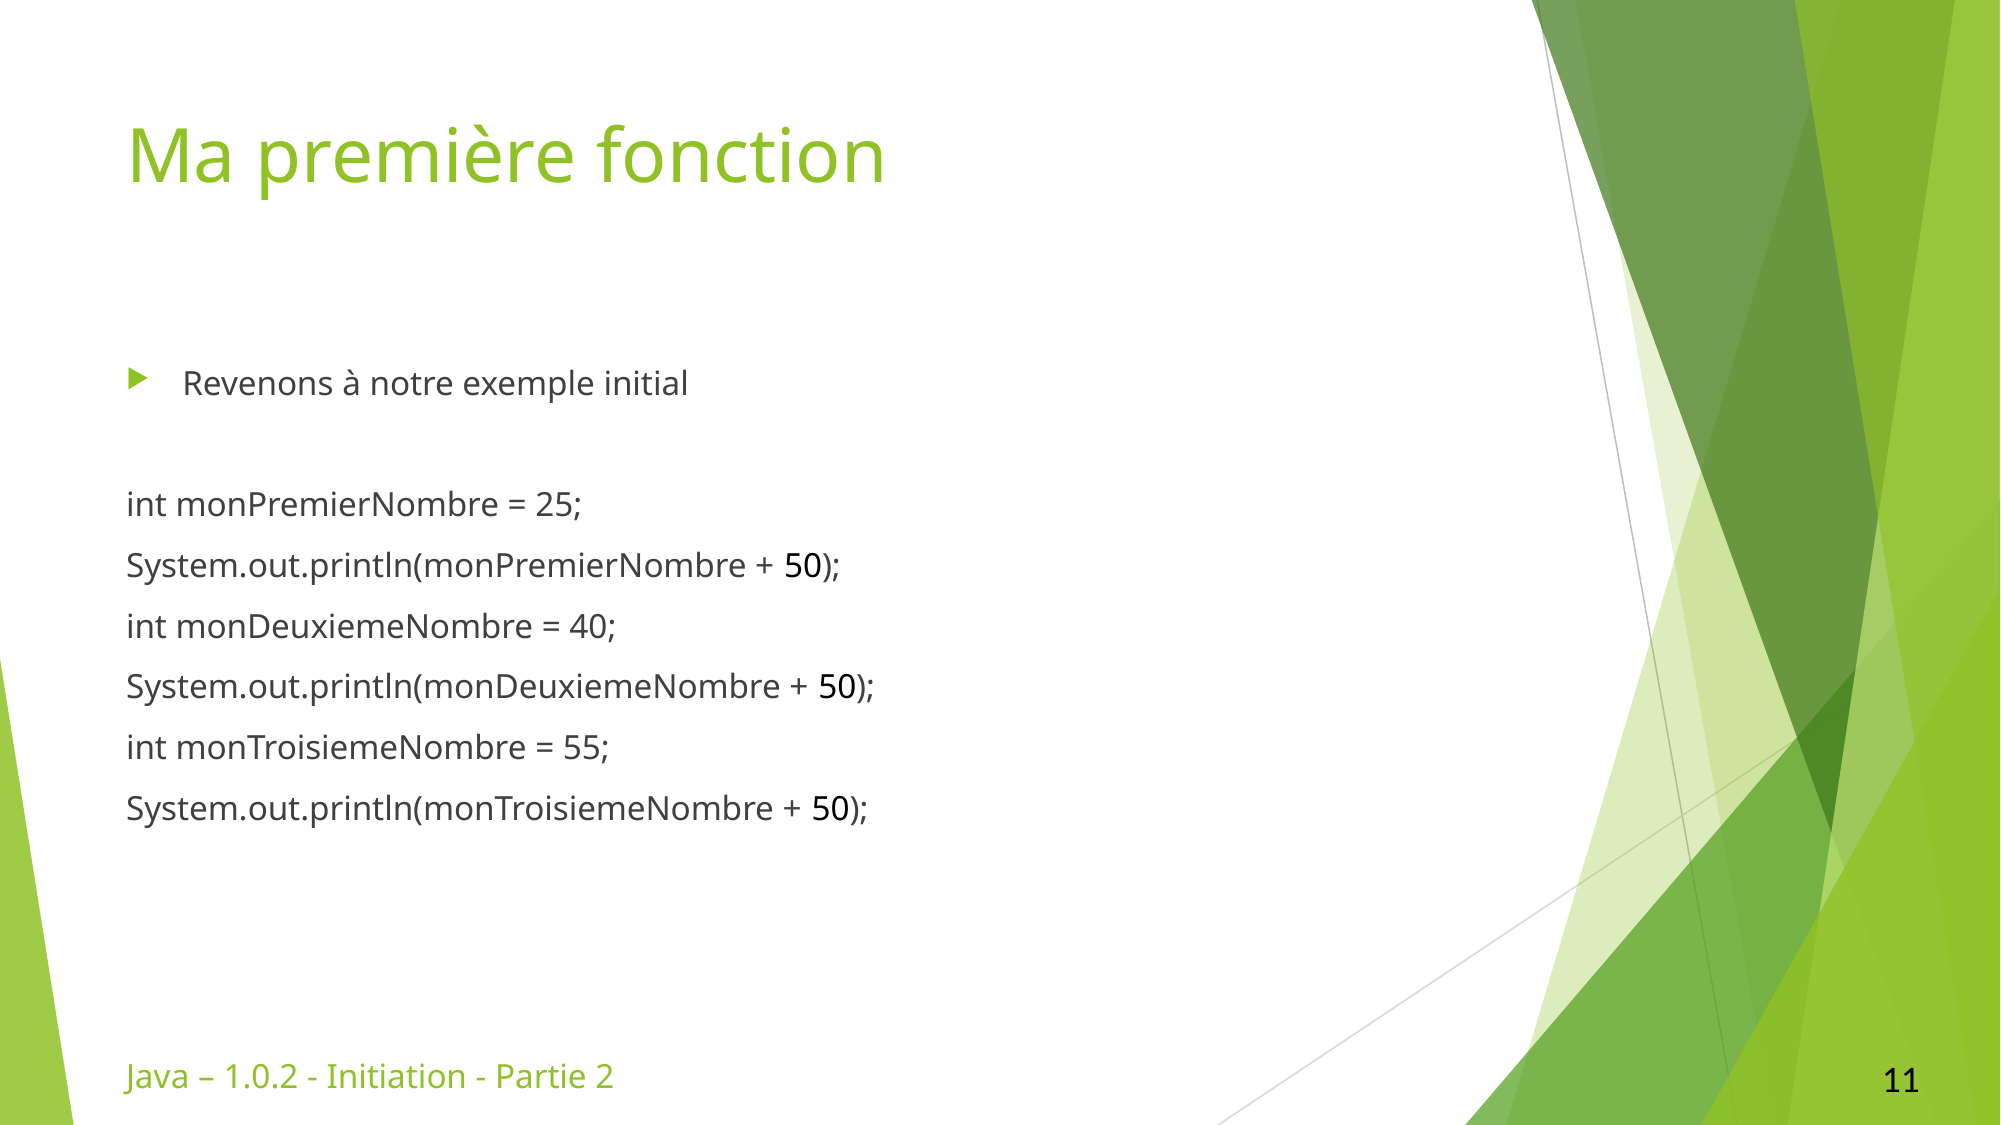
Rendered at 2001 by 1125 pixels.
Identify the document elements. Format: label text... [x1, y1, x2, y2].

list Revenons à notre exemple initial int monPremierNombre = 25; System.out.println(monPremierNombre + 50); int monDeuxiemeNombre = 40; System.out.println(monDeuxiemeNombre + 50); int monTroisiemeNombre = 55; System.out.println(monTroisiemeNombre + 50); [111, 354, 1522, 1048]
text_box [1866, 1047, 1979, 1108]
title Ma première fonction [111, 99, 1522, 317]
text_box Java – 1.0.2 - Initiation - Partie 2 [111, 1047, 1094, 1109]
